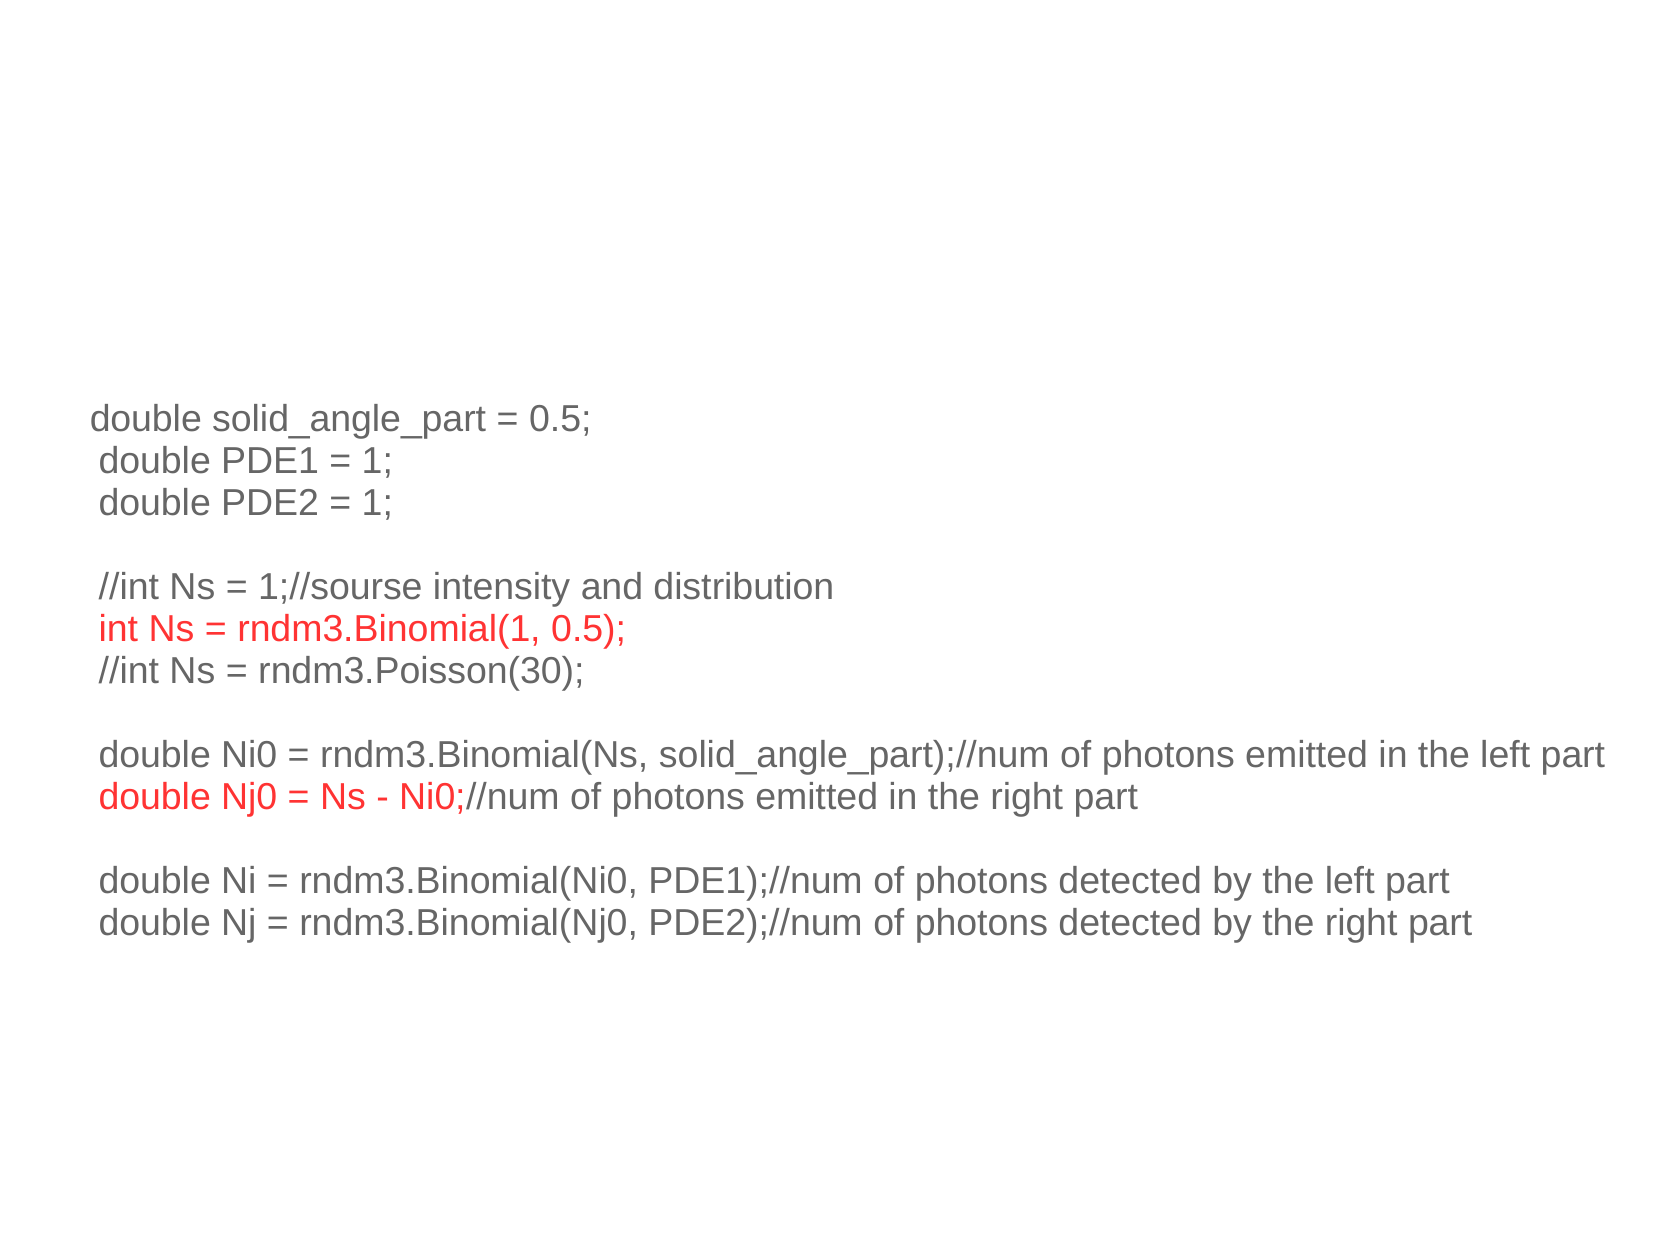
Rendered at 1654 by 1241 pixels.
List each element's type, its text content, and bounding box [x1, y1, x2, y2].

text_box double solid_angle_part = 0.5; double PDE1 = 1; double PDE2 = 1; //int Ns = 1;//sourse intensity and distribution int Ns = rndm3.Binomial(1, 0.5); //int Ns = rndm3.Poisson(30); double Ni0 = rndm3.Binomial(Ns, solid_angle_part);//num of photons emitted in the left part double Nj0 = Ns - Ni0;//num of photons emitted in the right part double Ni = rndm3.Binomial(Ni0, PDE1);//num of photons detected by the left part double Nj = rndm3.Binomial(Nj0, PDE2);//num of photons detected by the right part [0, 390, 1654, 951]
